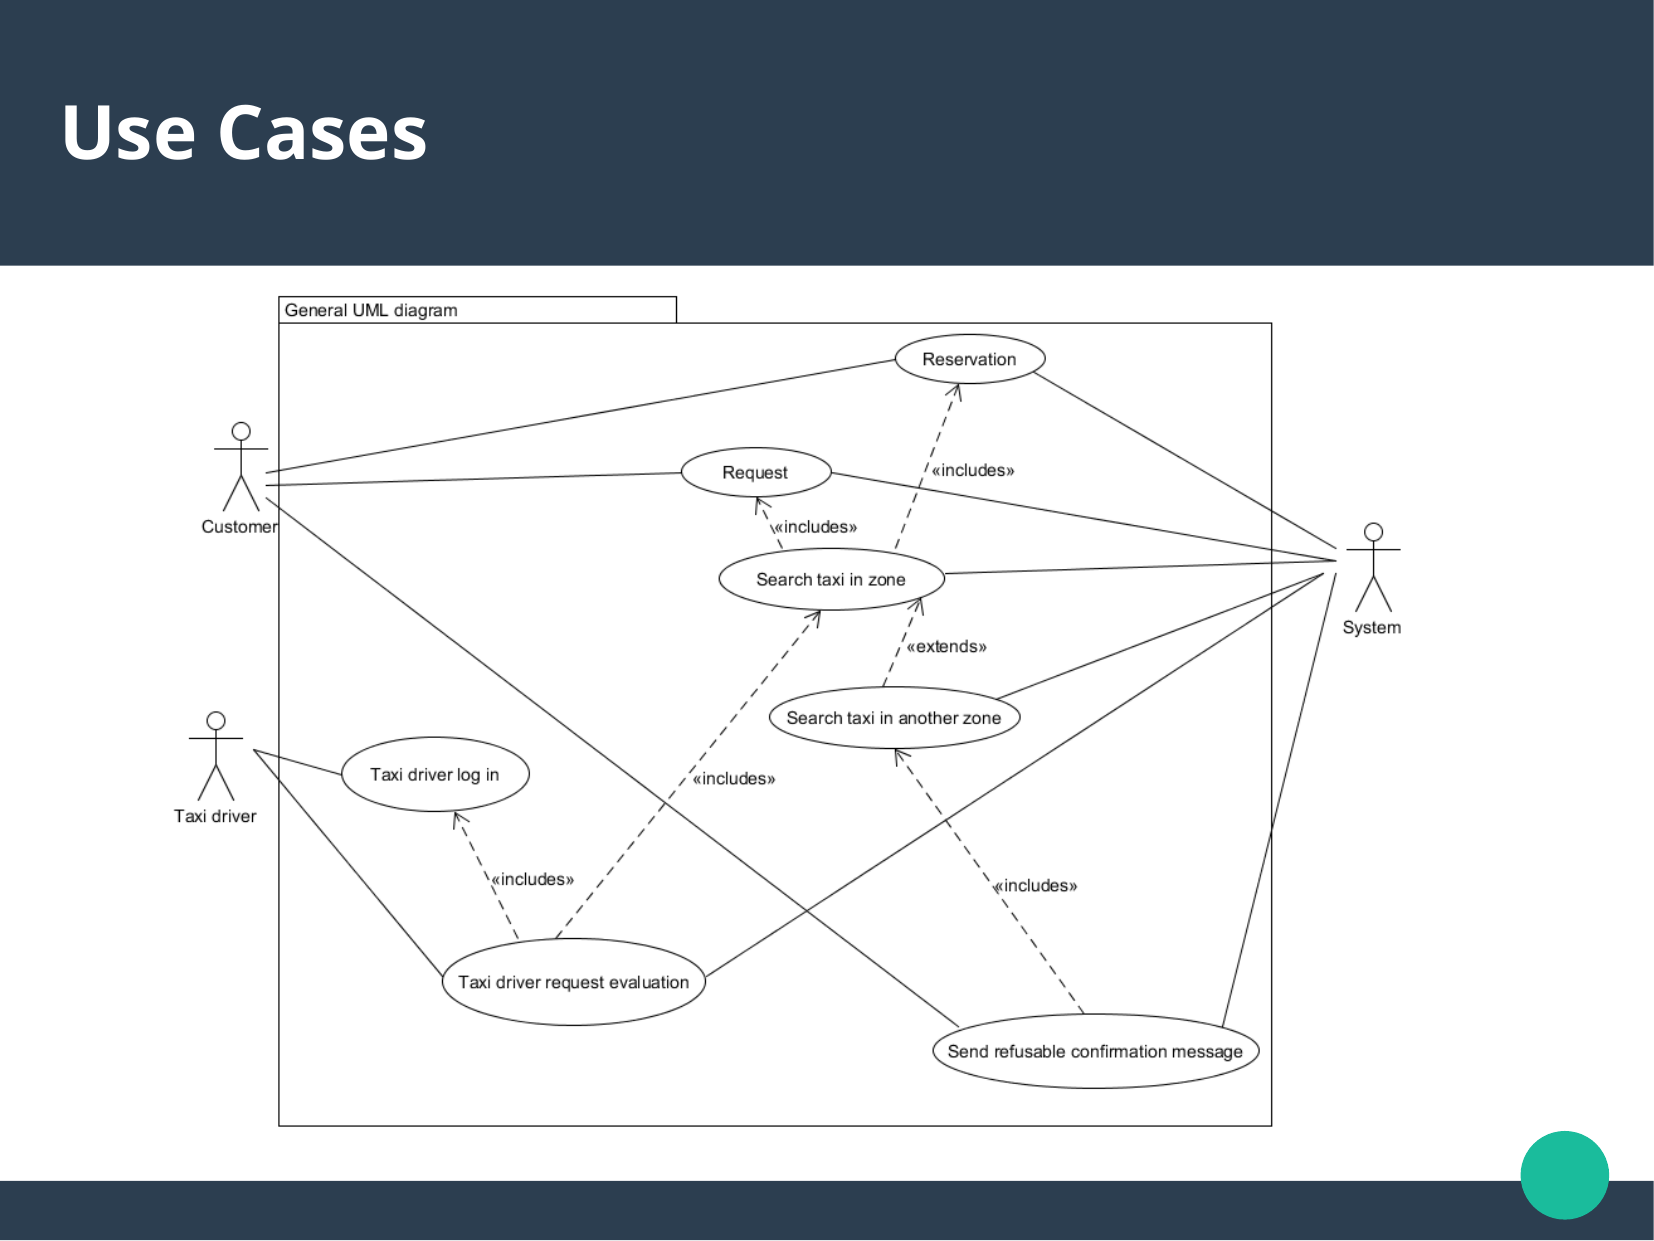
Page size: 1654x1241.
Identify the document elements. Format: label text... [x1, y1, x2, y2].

title Use Cases [59, 49, 1595, 207]
picture [140, 271, 1436, 1152]
